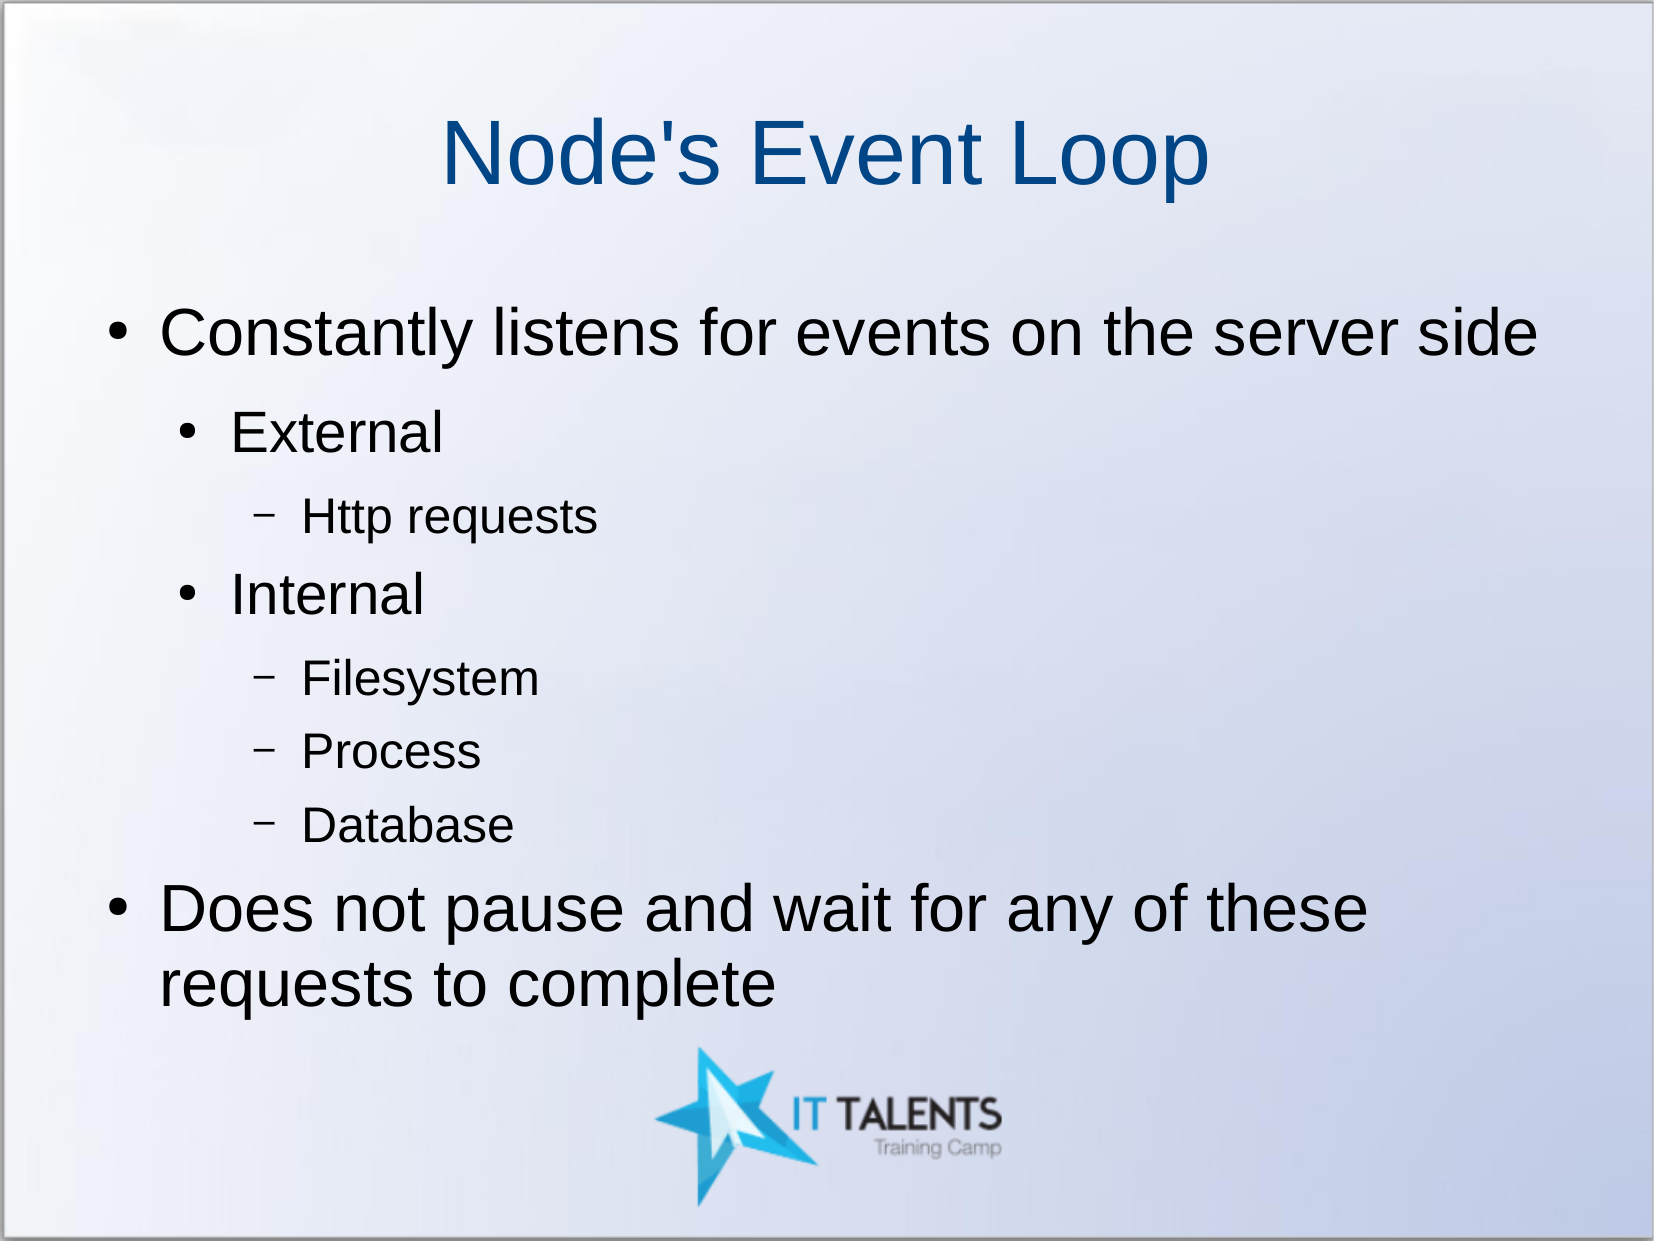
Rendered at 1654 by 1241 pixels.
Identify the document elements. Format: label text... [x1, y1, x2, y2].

title Node's Event Loop [82, 49, 1571, 257]
picture [0, 0, 1654, 1241]
list Constantly listens for events on the server side External Http requests Internal Filesystem Process Database Does not pause and wait for any of these requests to complete [88, 295, 1577, 1020]
